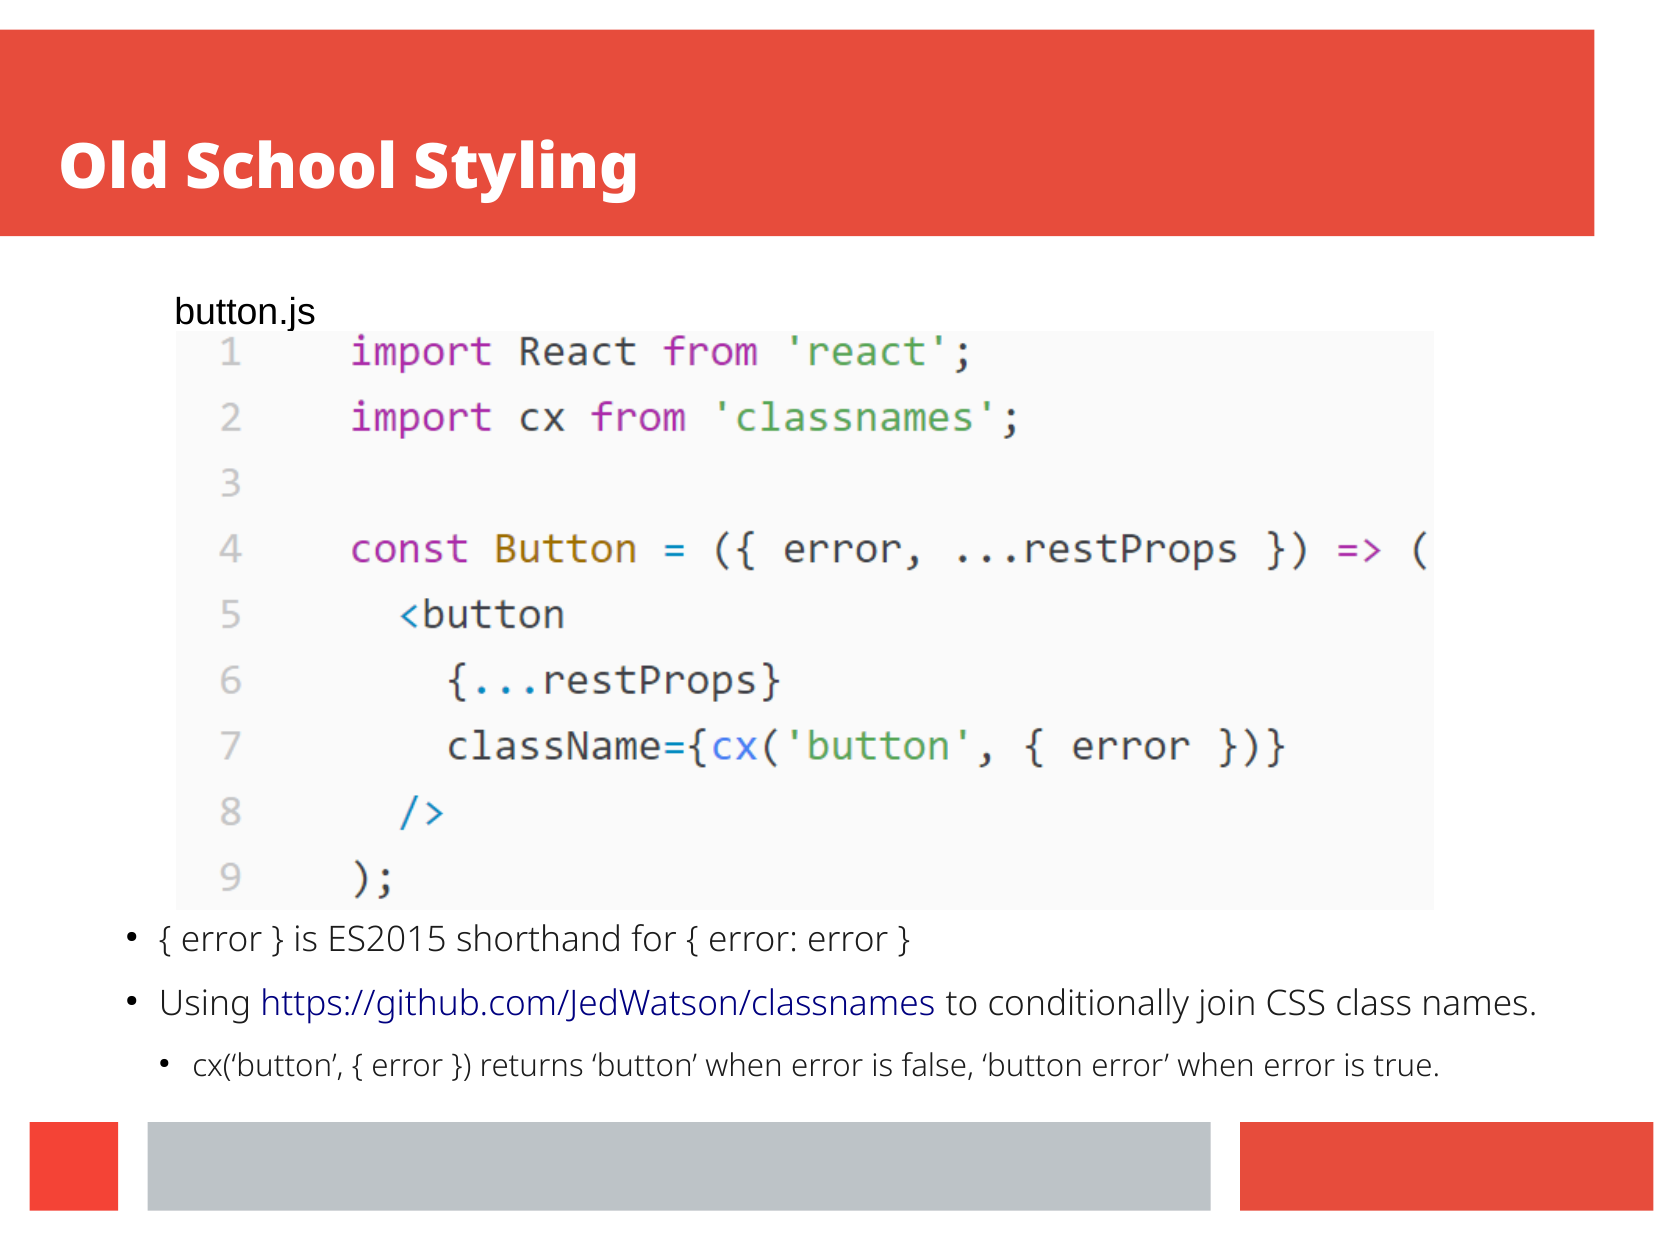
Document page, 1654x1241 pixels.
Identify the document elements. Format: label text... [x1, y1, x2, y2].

picture [176, 331, 1434, 910]
text_box button.js [159, 283, 331, 341]
title Old School Styling [59, 59, 1595, 207]
list { error } is ES2015 shorthand for { error: error } Using https://github.com/JedWatson/classnames to conditionally join CSS class names. cx(‘button’, { error }) returns ‘button’ when error is false, ‘button error’ when error is true. [59, 324, 1565, 1093]
